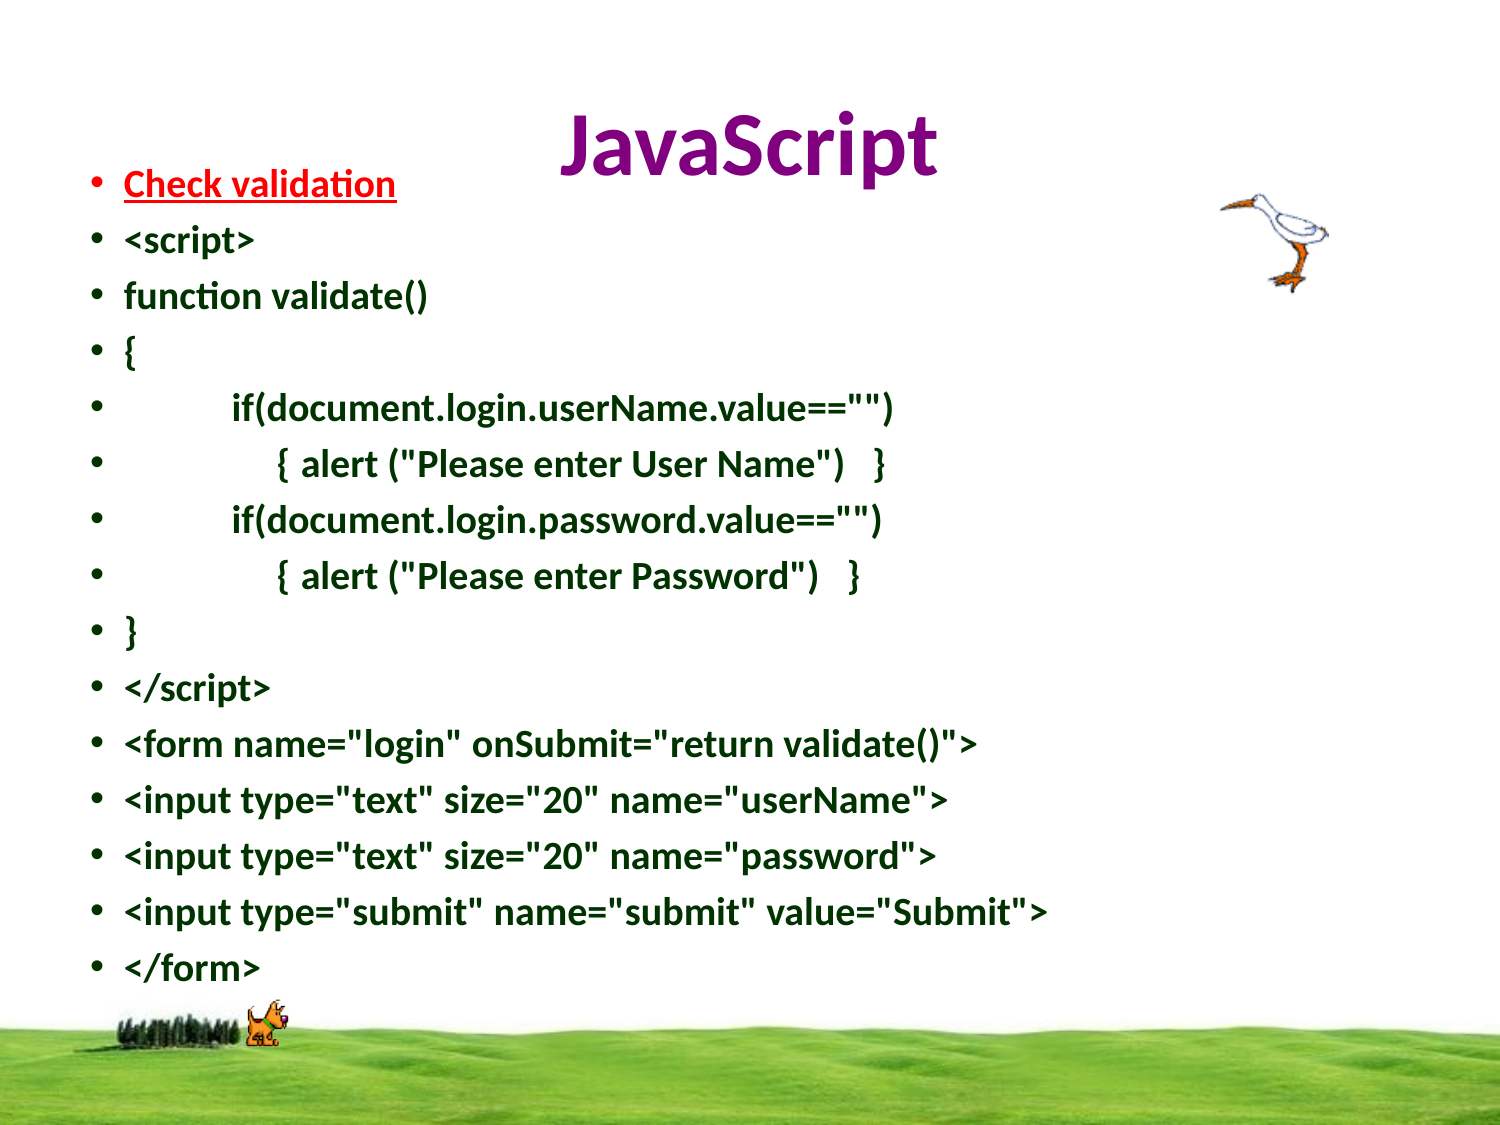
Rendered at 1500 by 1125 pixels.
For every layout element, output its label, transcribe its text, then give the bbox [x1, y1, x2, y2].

title JavaScript [75, 45, 1425, 233]
list Check validation <script> function validate() { if(document.login.userName.value=="") { alert ("Please enter User Name") } if(document.login.password.value=="") { alert ("Please enter Password") } } </script> <form name="login" onSubmit="return validate()"> <input type="text" size="20" name="userName"> <input type="text" size="20" name="password"> <input type="submit" name="submit" value="Submit"> </form> [75, 149, 1400, 995]
picture [0, 995, 1500, 1125]
picture [1137, 149, 1329, 307]
